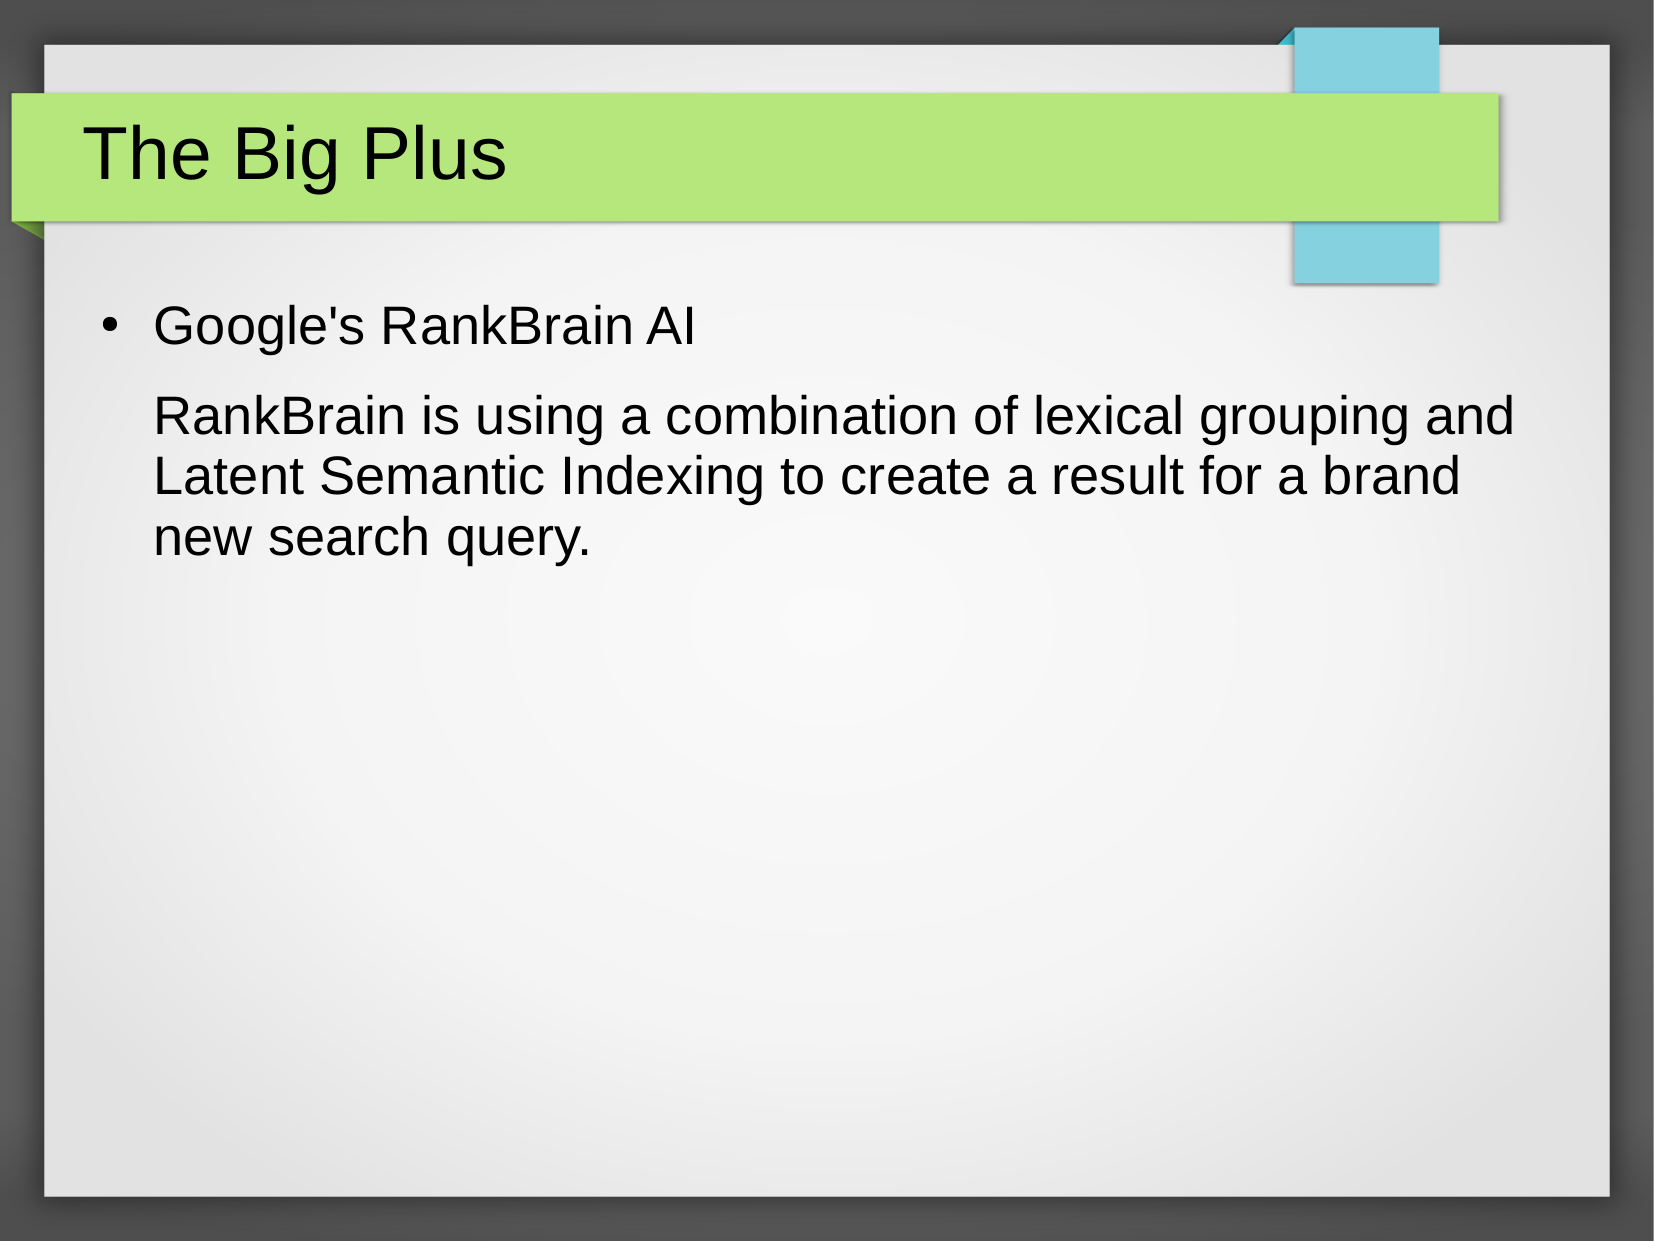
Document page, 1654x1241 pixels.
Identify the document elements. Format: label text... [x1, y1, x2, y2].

list Google's RankBrain AI RankBrain is using a combination of lexical grouping and Latent Semantic Indexing to create a result for a brand new search query. [82, 295, 1571, 1015]
title The Big Plus [82, 94, 1264, 213]
picture [0, 0, 1654, 1241]
